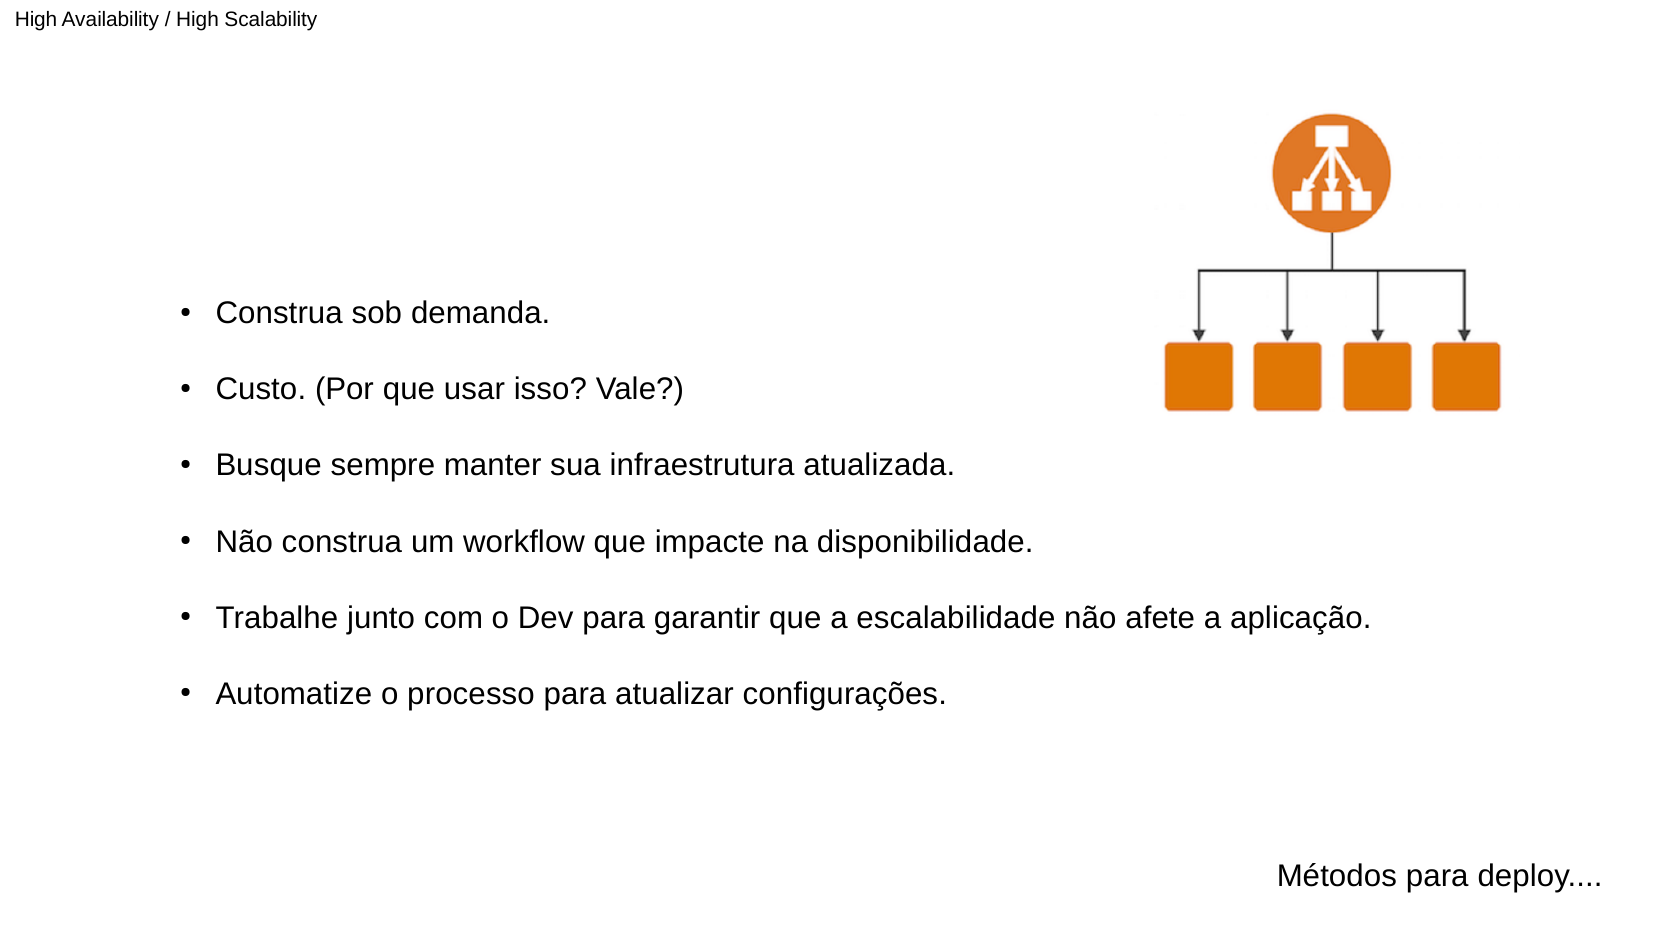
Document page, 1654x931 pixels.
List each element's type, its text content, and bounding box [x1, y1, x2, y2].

text_box Métodos para deploy.... [1262, 850, 1619, 900]
text_box High Availability / High Scalability [0, 0, 333, 39]
text_box Construa sob demanda. Custo. (Por que usar isso? Vale?) Busque sempre manter sua infraestrutura atualizada. Não construa um workflow que impacte na disponibilidade. Trabalhe junto com o Dev para garantir que a escalabilidade não afete a aplicação. Automatize o processo para atualizar configurações. [165, 288, 1489, 719]
picture [1145, 97, 1520, 426]
